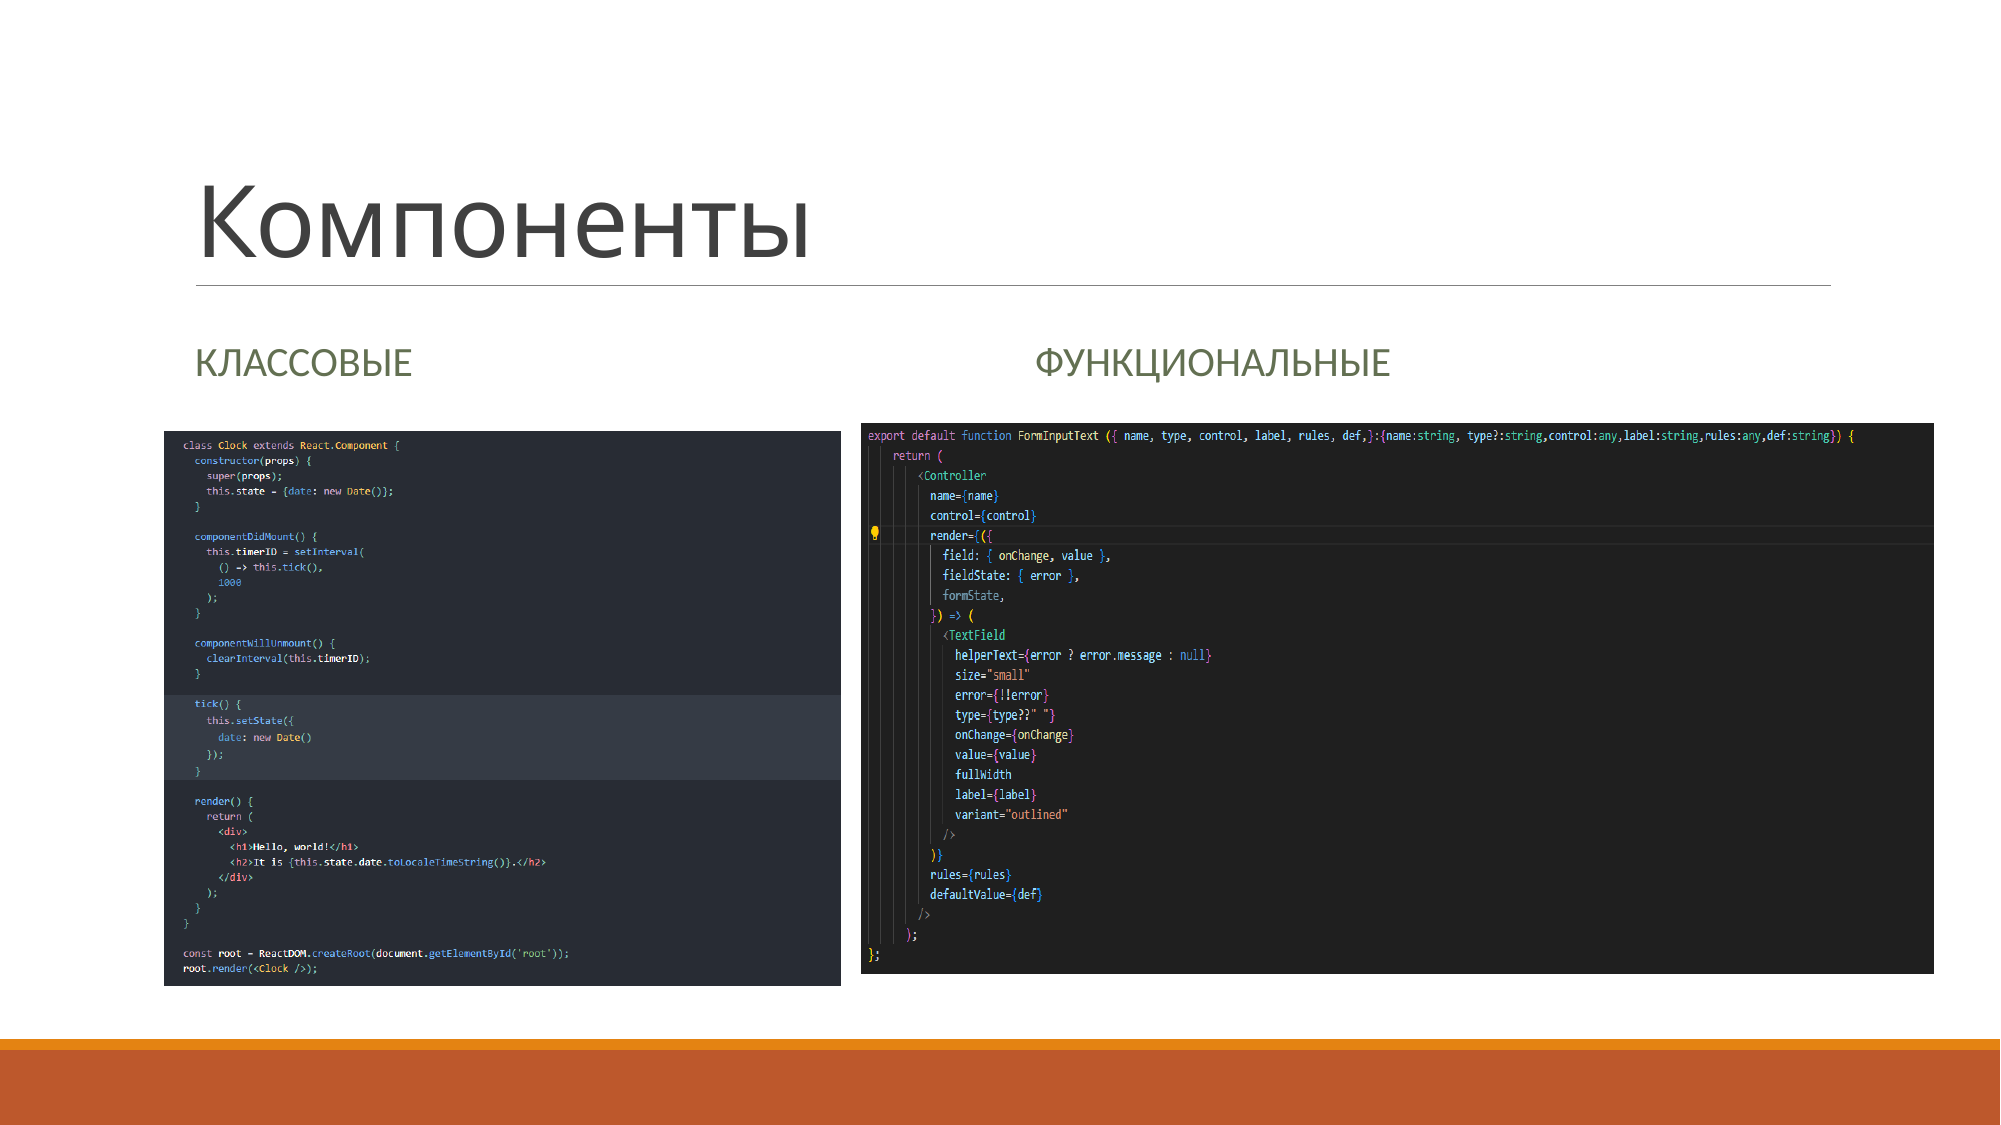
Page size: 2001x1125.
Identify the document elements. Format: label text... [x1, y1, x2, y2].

list Классовые [180, 302, 990, 424]
list Функциональные [1020, 302, 1830, 423]
title Компоненты [180, 47, 1830, 285]
picture [861, 423, 1934, 974]
picture [164, 431, 841, 986]
